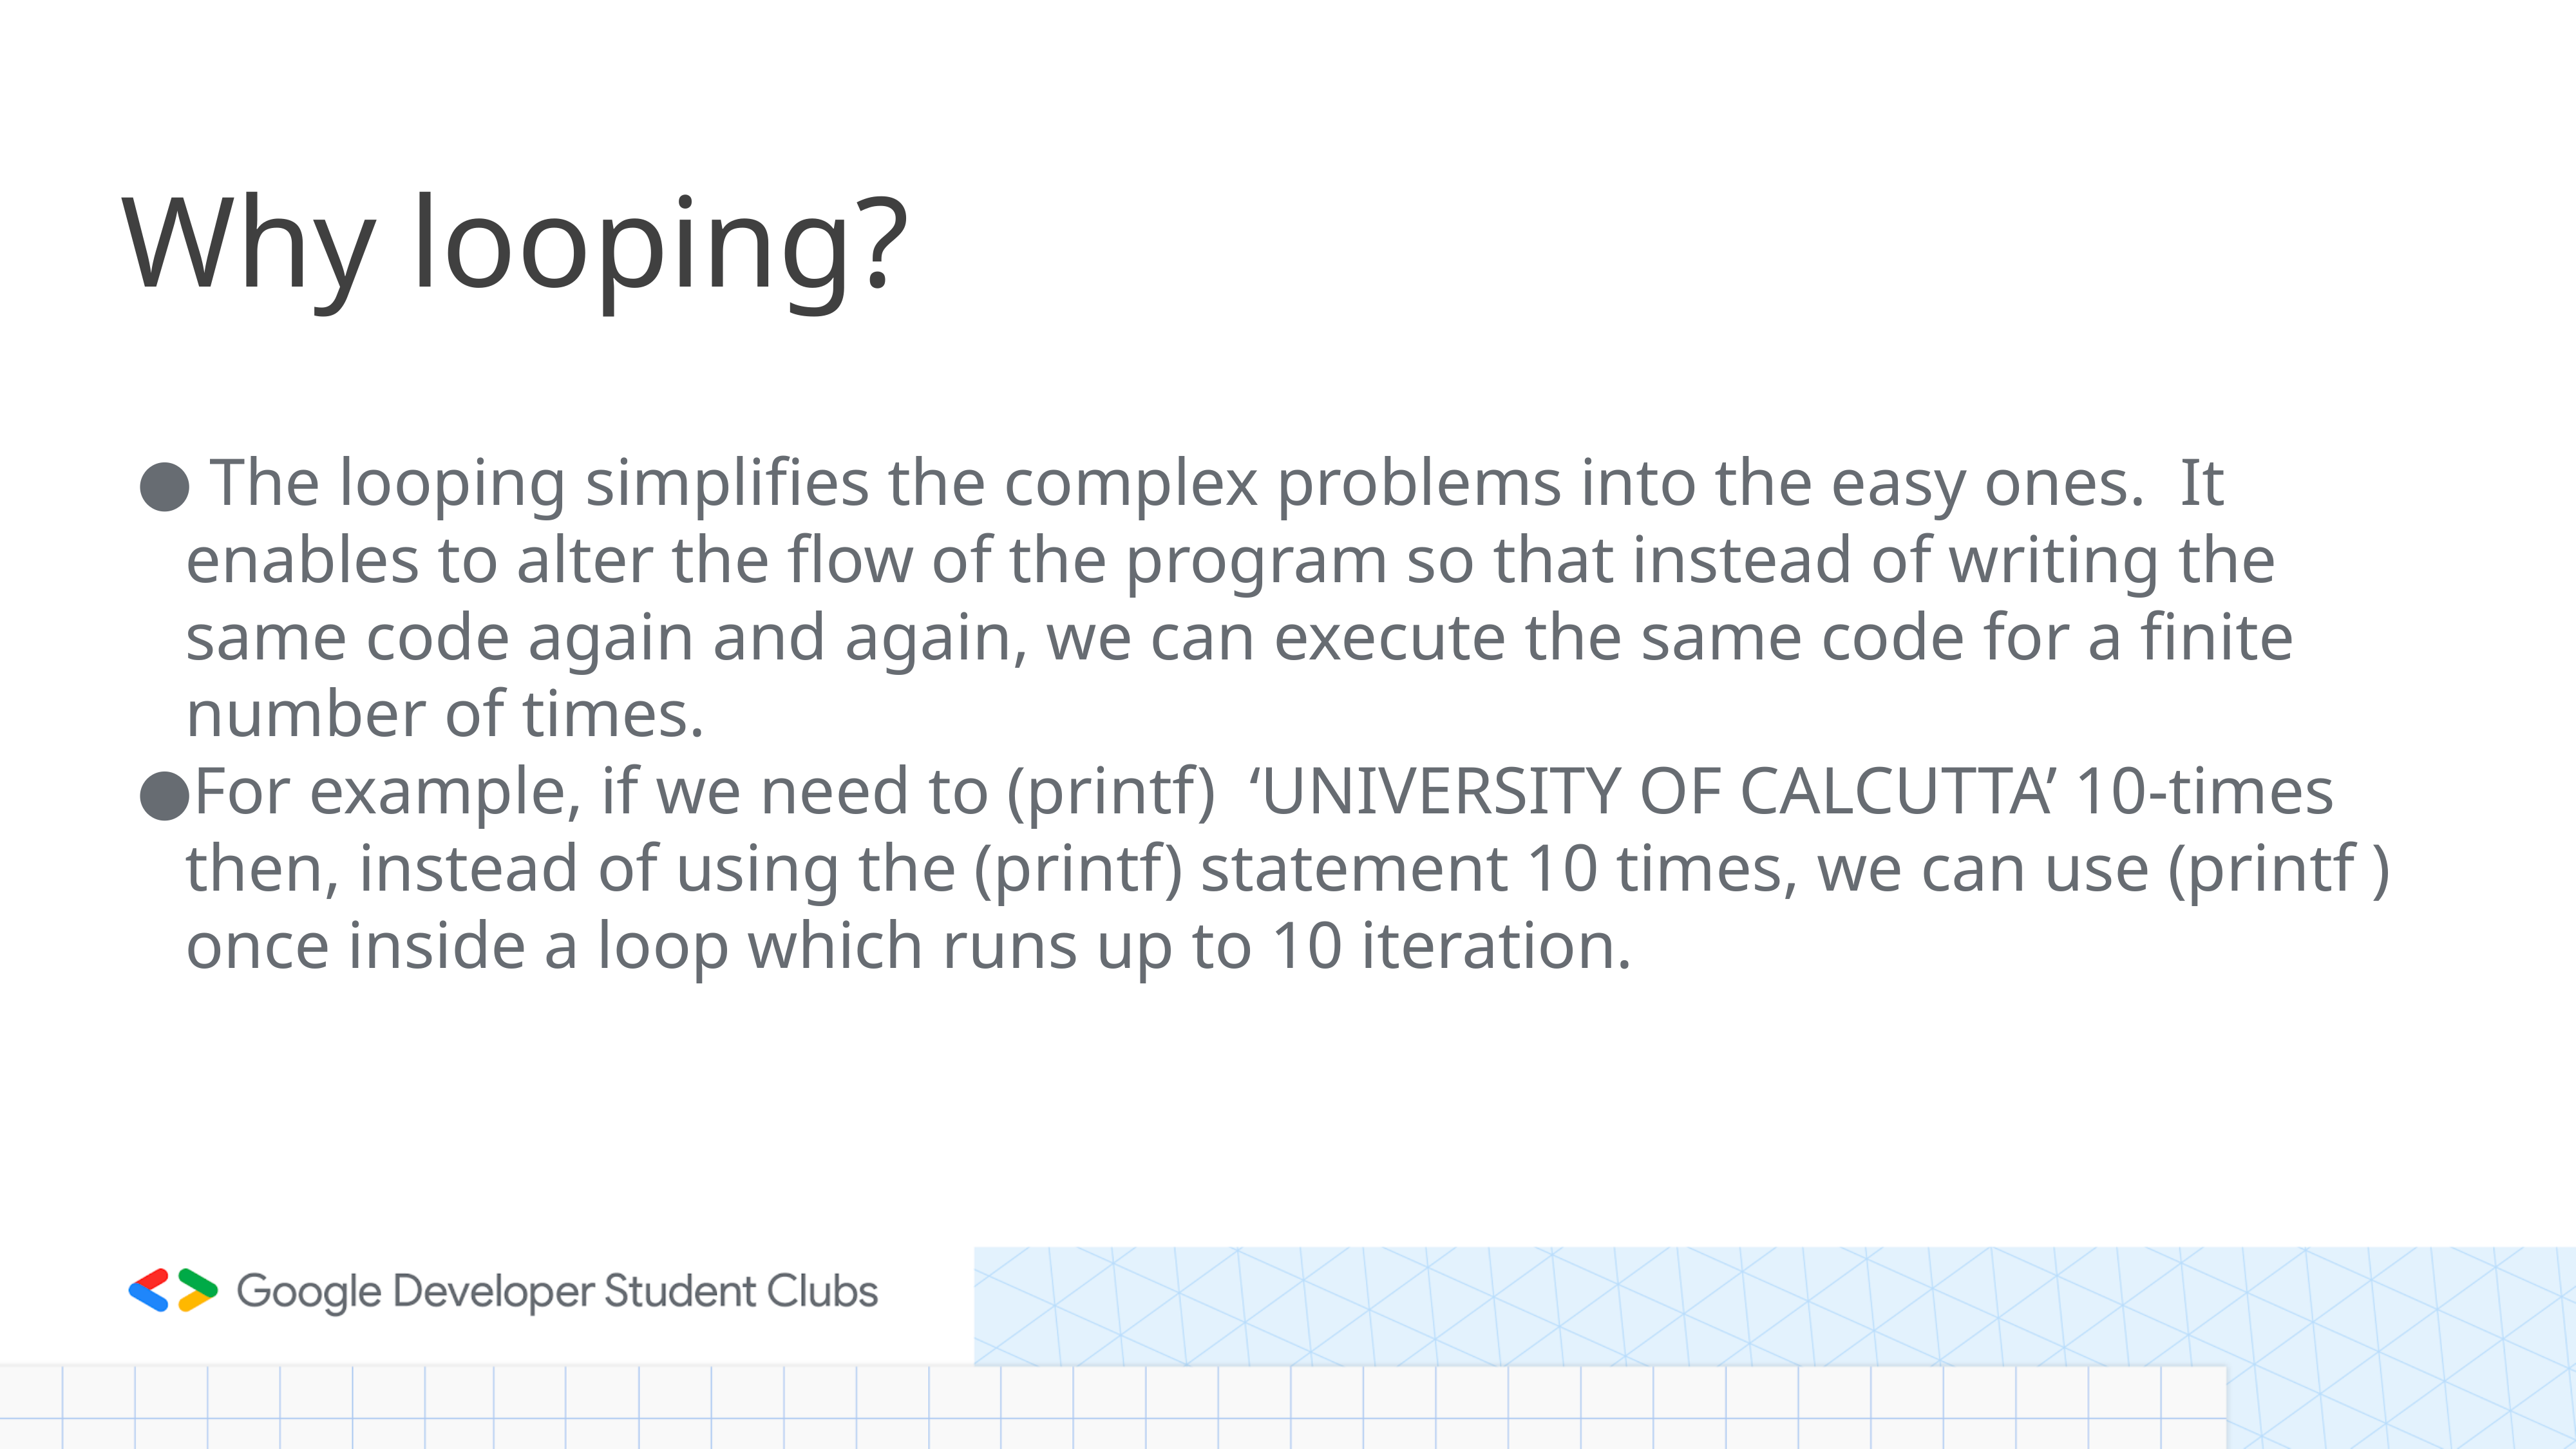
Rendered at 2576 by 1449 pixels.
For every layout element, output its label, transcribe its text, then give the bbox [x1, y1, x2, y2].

title Why looping? [94, 136, 2414, 430]
picture [0, 0, 2576, 1449]
list The looping simplifies the complex problems into the easy ones. It enables to alter the flow of the program so that instead of writing the same code again and again, we can execute the same code for a finite number of times. For example, if we need to (printf) ‘UNIVERSITY OF CALCUTTA’ 10-times then, instead of using the (printf) statement 10 times, we can use (printf ) once inside a loop which runs up to 10 iteration. [127, 431, 2441, 1282]
